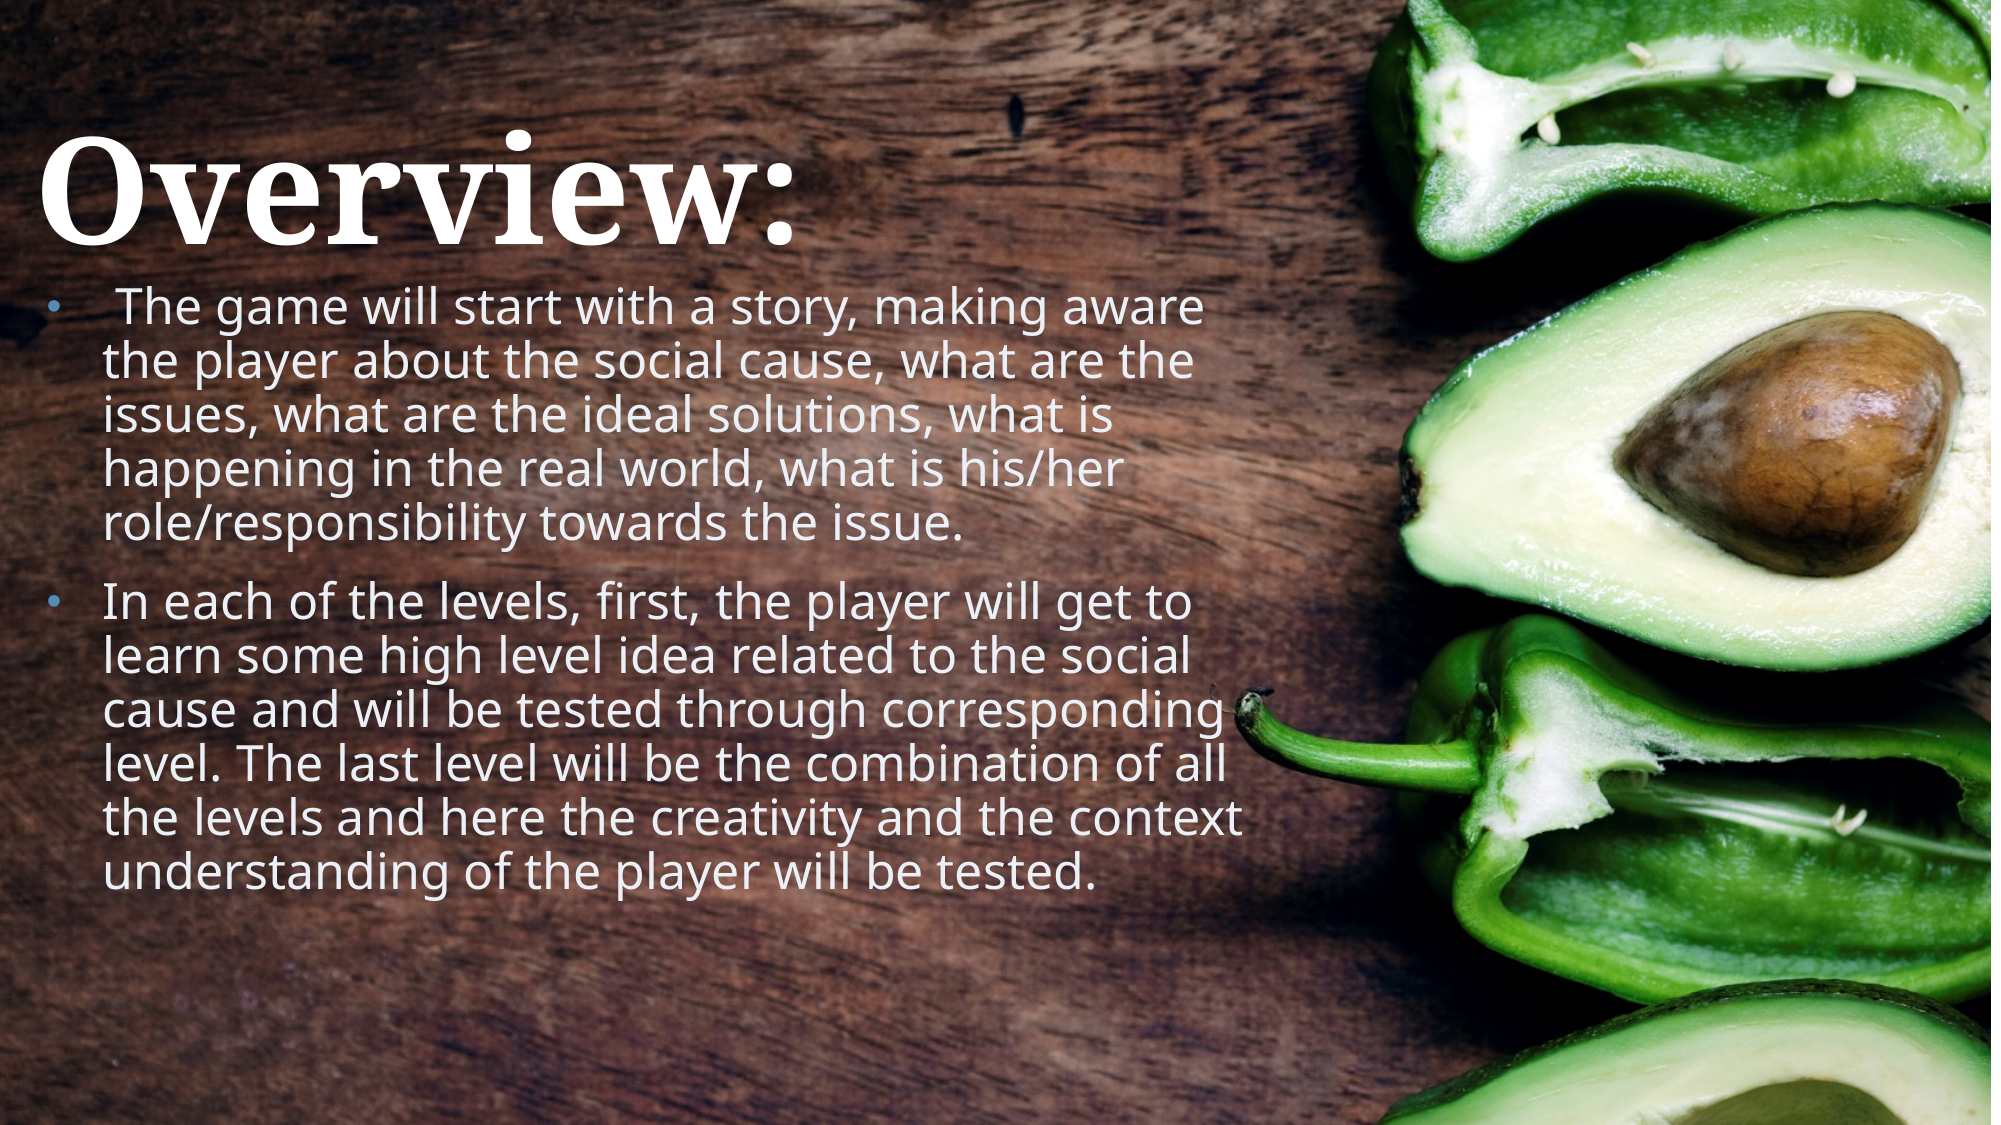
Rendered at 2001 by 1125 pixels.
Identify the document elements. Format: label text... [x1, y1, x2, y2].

picture [0, 0, 1991, 1125]
subtitle The game will start with a story, making aware the player about the social cause, what are the issues, what are the ideal solutions, what is happening in the real world, what is his/her role/responsibility towards the issue. In each of the levels, first, the player will get to learn some high level idea related to the social cause and will be tested through corresponding level. The last level will be the combination of all the levels and here the creativity and the context understanding of the player will be tested. [31, 274, 1261, 1099]
title Overview: [19, 114, 1652, 283]
